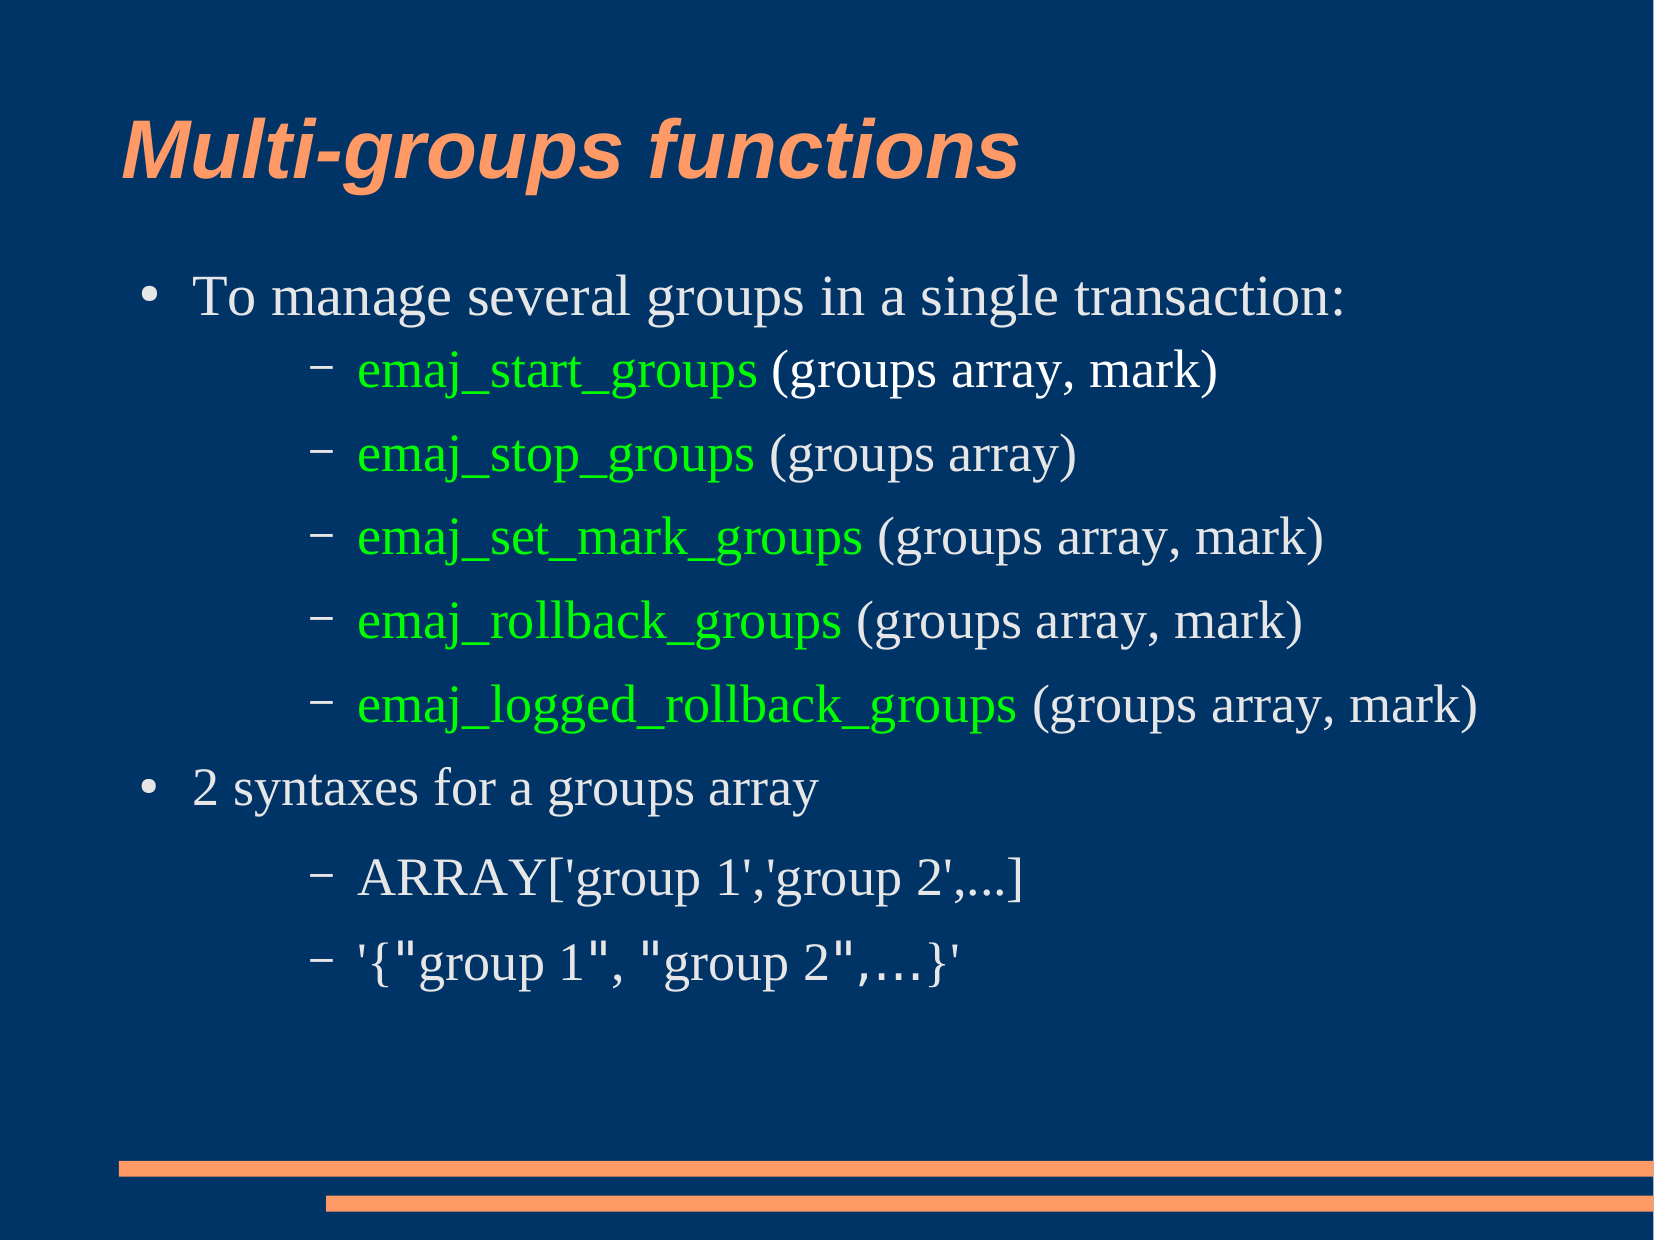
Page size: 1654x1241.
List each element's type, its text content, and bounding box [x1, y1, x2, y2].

list To manage several groups in a single transaction: emaj_start_groups (groups array, mark) emaj_stop_groups (groups array) emaj_set_mark_groups (groups array, mark) emaj_rollback_groups (groups array, mark) emaj_logged_rollback_groups (groups array, mark) 2 syntaxes for a groups array ARRAY['group 1','group 2',...] '{"group 1", "group 2",...}' [121, 262, 1561, 1059]
title Multi-groups functions [121, 53, 1534, 246]
